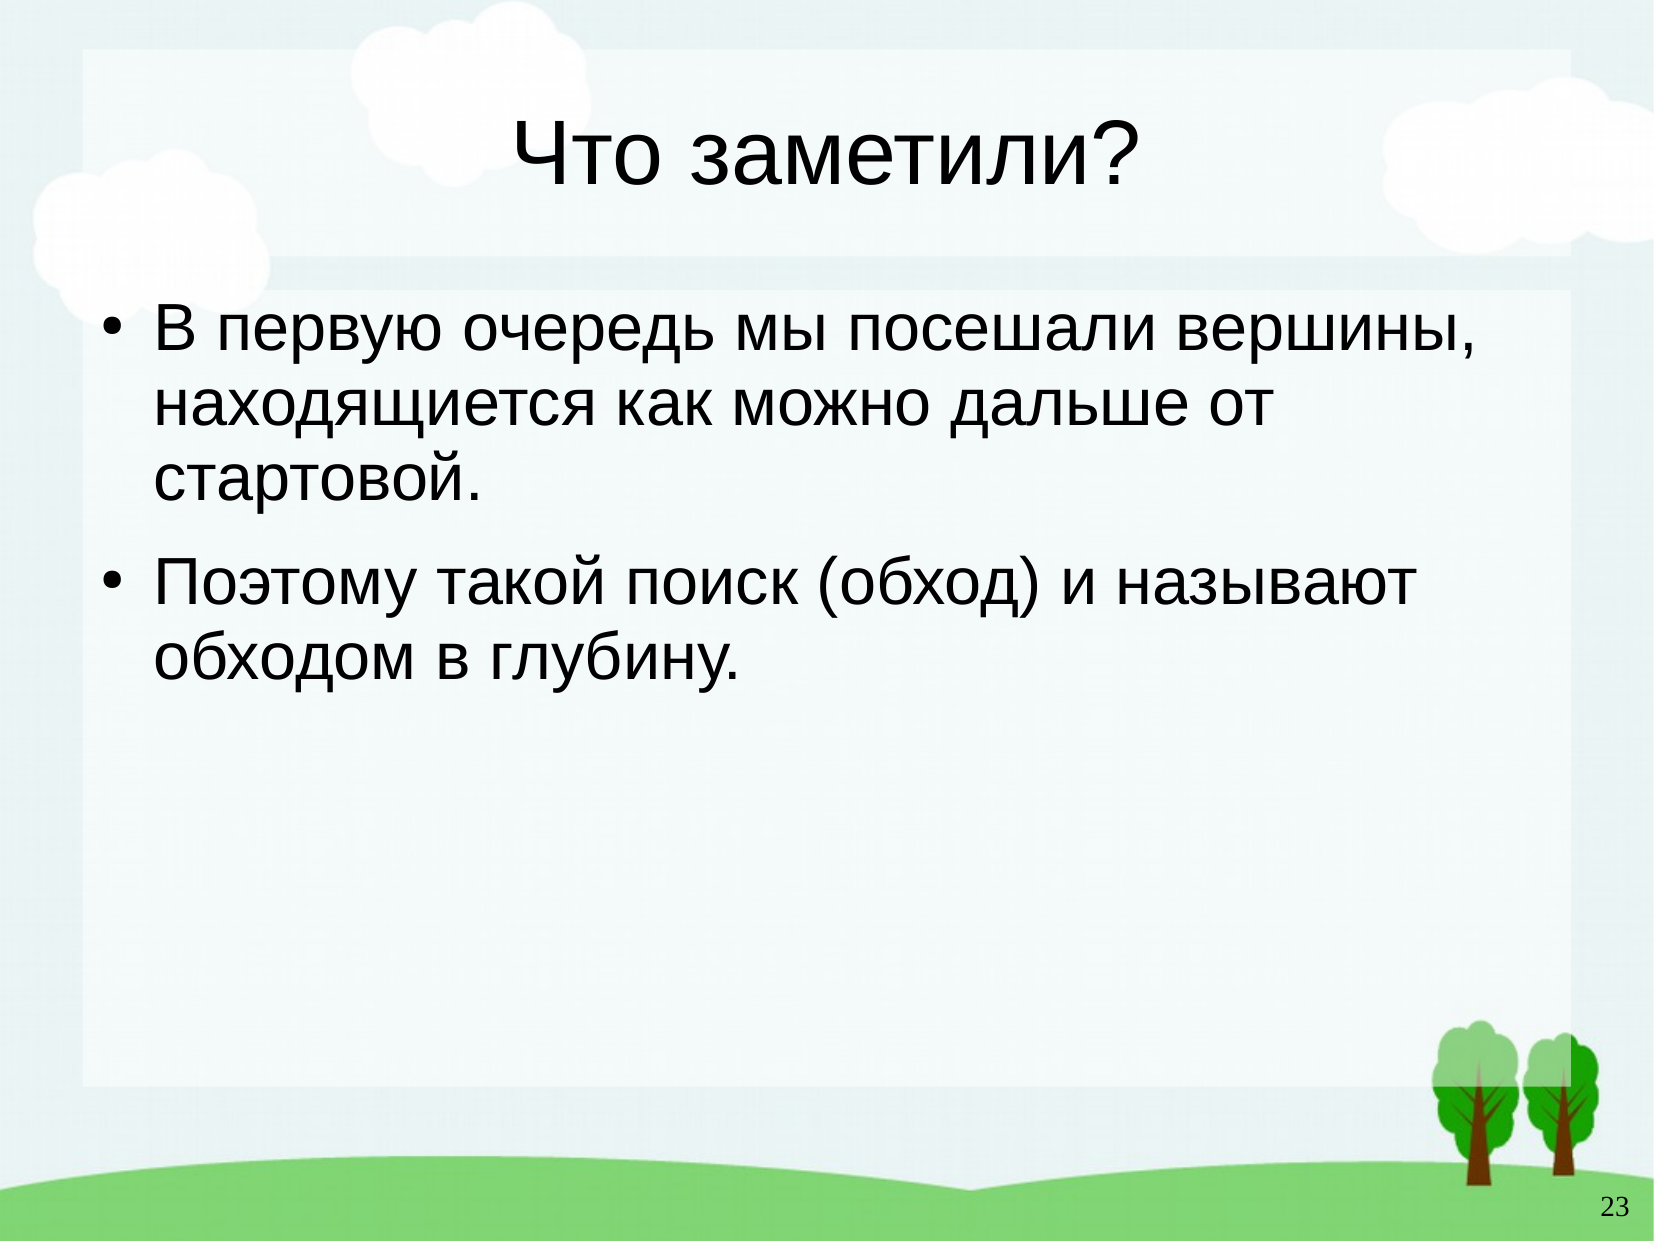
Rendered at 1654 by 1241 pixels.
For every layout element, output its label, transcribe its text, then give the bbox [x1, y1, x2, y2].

picture [0, 0, 1654, 1241]
title Что заметили? [82, 49, 1571, 257]
list В первую очередь мы посешали вершины, находящиется как можно дальше от стартовой. Поэтому такой поиск (обход) и называют обходом в глубину. [82, 290, 1571, 1087]
